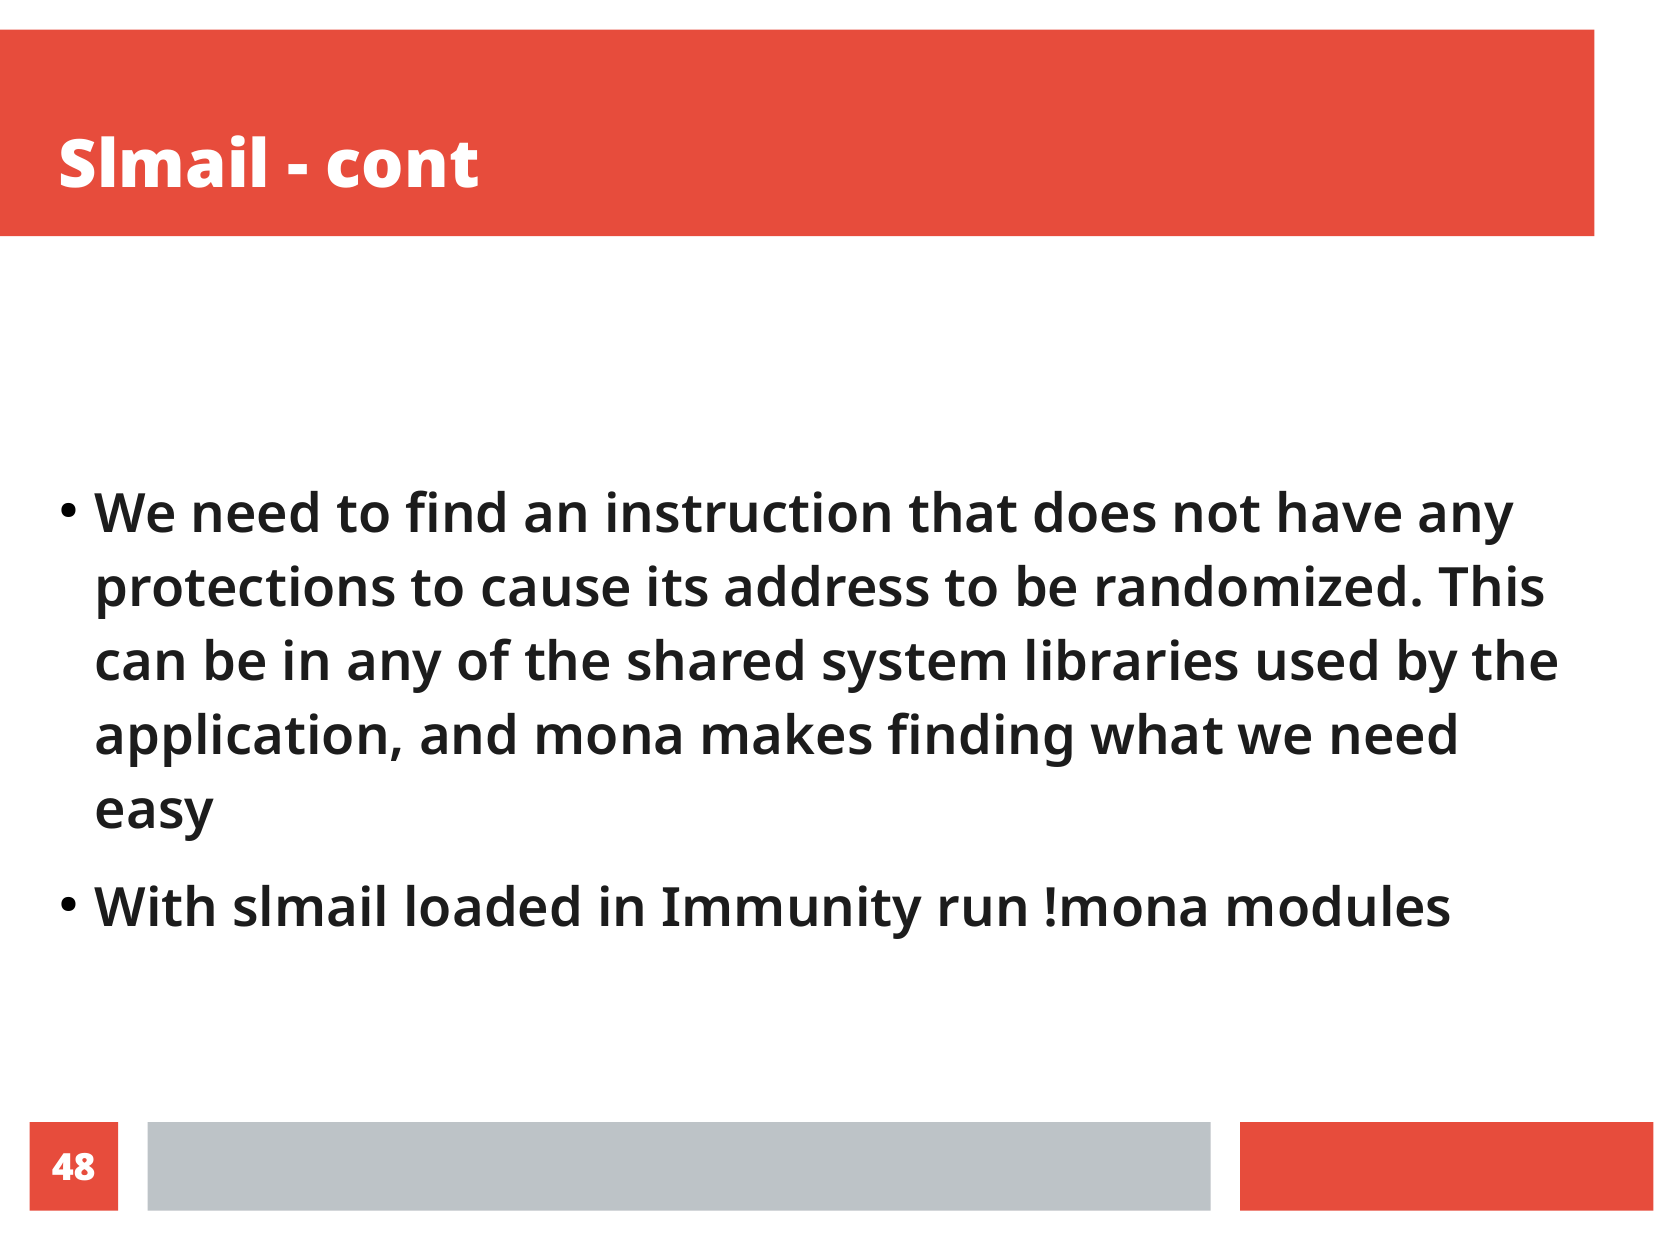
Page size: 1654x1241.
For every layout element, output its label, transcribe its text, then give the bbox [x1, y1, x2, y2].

title Slmail - cont [59, 59, 1595, 207]
list We need to find an instruction that does not have any protections to cause its address to be randomized. This can be in any of the shared system libraries used by the application, and mona makes finding what we need easy With slmail loaded in Immunity run !mona modules [59, 324, 1565, 1093]
